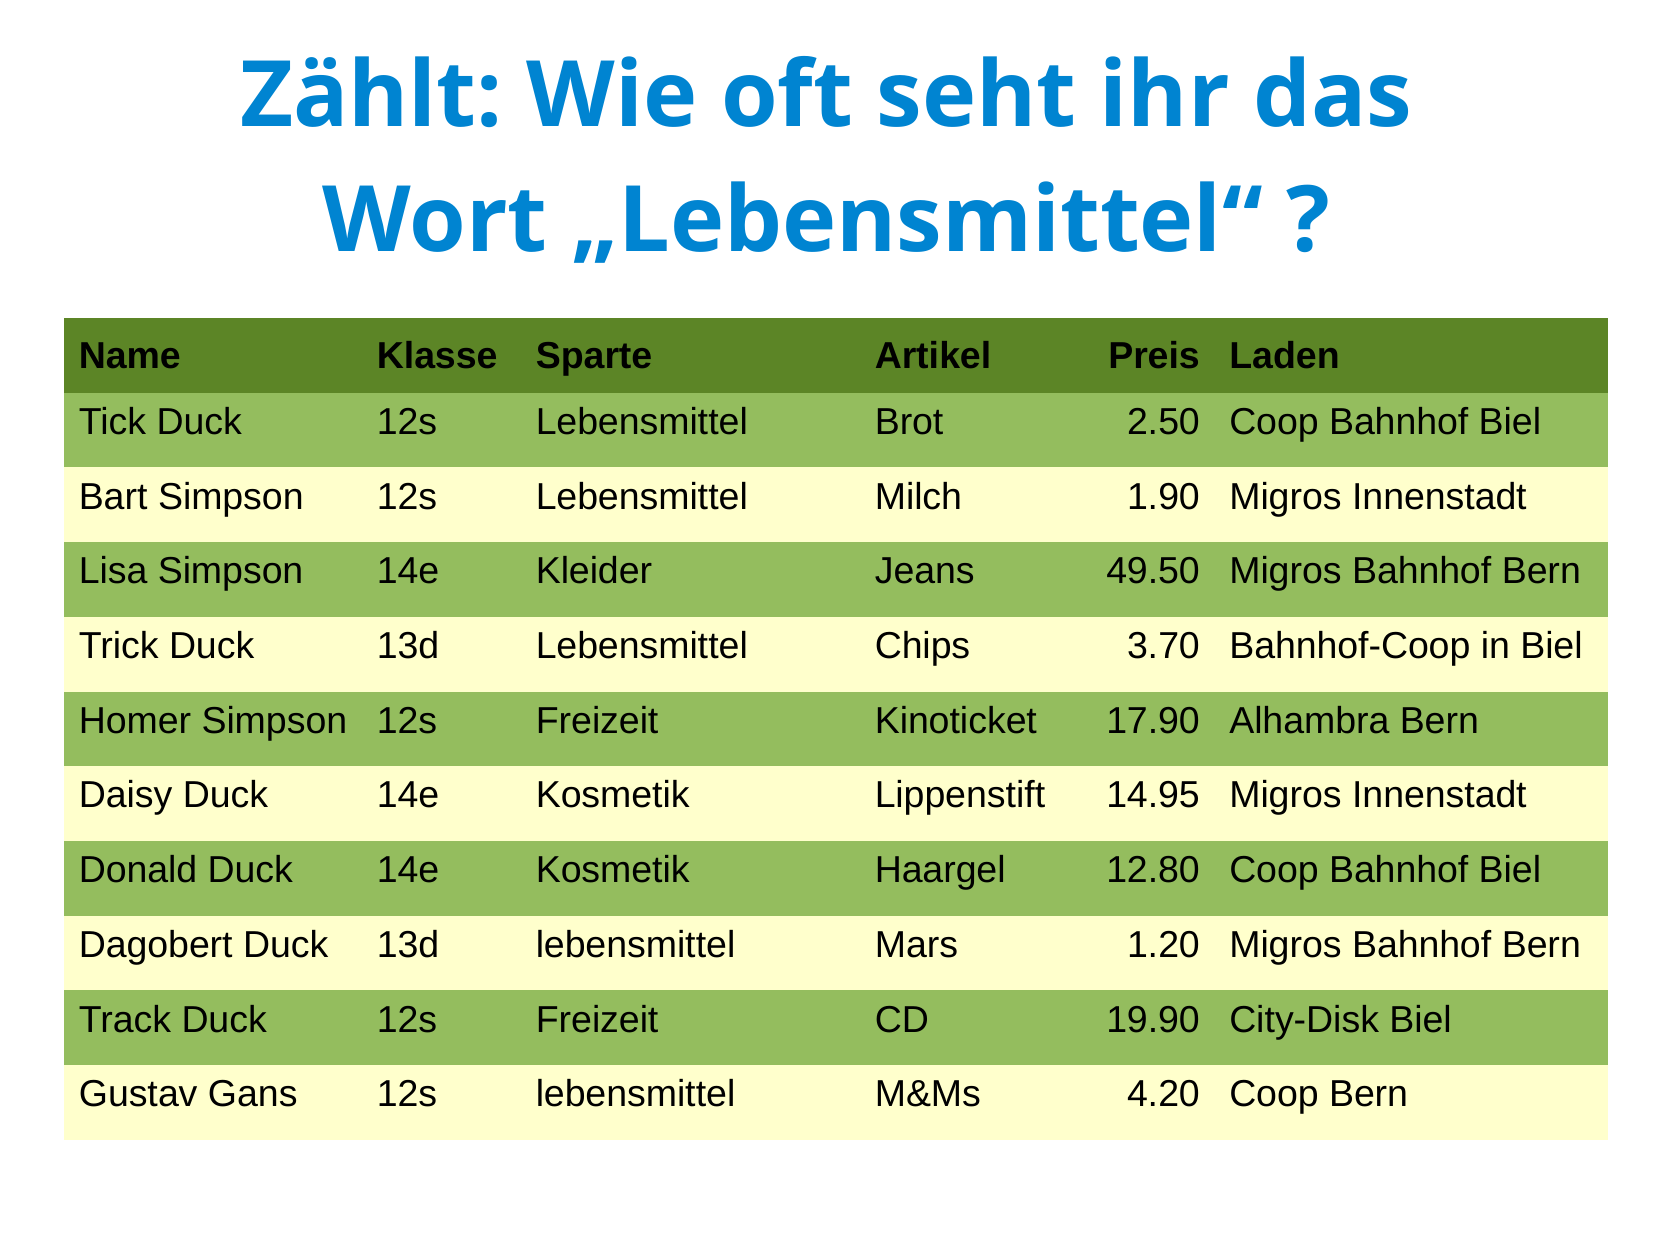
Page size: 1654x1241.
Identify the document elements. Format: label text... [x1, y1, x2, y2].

table_cell 1.90 [1088, 467, 1215, 542]
table_cell 12s [362, 467, 521, 542]
table_cell Kleider [521, 542, 860, 617]
table_cell Lebensmittel [521, 393, 860, 467]
table_cell 12.80 [1088, 841, 1215, 916]
table_header Name [64, 318, 362, 393]
table_cell Migros Bahnhof Bern [1215, 916, 1608, 990]
table_cell Freizeit [521, 692, 860, 766]
table_cell Coop Bern [1215, 1065, 1608, 1140]
table_cell 2.50 [1088, 393, 1215, 467]
table_cell Chips [860, 617, 1088, 692]
table_cell Bart Simpson [64, 467, 362, 542]
table_cell Coop Bahnhof Biel [1215, 393, 1608, 467]
table_cell Haargel [860, 841, 1088, 916]
table_cell Lippenstift [860, 766, 1088, 841]
table_cell Trick Duck [64, 617, 362, 692]
table_cell 12s [362, 692, 521, 766]
table_cell 14e [362, 841, 521, 916]
table_cell Donald Duck [64, 841, 362, 916]
table_cell Dagobert Duck [64, 916, 362, 990]
table_cell CD [860, 990, 1088, 1065]
table_header Artikel [860, 318, 1088, 393]
table_cell Tick Duck [64, 393, 362, 467]
table_cell Migros Bahnhof Bern [1215, 542, 1608, 617]
table_cell Brot [860, 393, 1088, 467]
table_cell Milch [860, 467, 1088, 542]
table_cell 17.90 [1088, 692, 1215, 766]
table_cell Daisy Duck [64, 766, 362, 841]
table_cell M&Ms [860, 1065, 1088, 1140]
table_cell Lebensmittel [521, 467, 860, 542]
title Zählt: Wie oft seht ihr das Wort „Lebensmittel“ ? [82, 45, 1571, 261]
table_cell Kinoticket [860, 692, 1088, 766]
table_cell Kosmetik [521, 841, 860, 916]
table_cell Homer Simpson [64, 692, 362, 766]
table_cell Kosmetik [521, 766, 860, 841]
table_cell 14.95 [1088, 766, 1215, 841]
table_cell 12s [362, 990, 521, 1065]
table_cell Alhambra Bern [1215, 692, 1608, 766]
table_cell Lebensmittel [521, 617, 860, 692]
table_cell 1.20 [1088, 916, 1215, 990]
table_cell Gustav Gans [64, 1065, 362, 1140]
table_cell Jeans [860, 542, 1088, 617]
table_header Laden [1215, 318, 1608, 393]
table_cell 49.50 [1088, 542, 1215, 617]
table_cell Track Duck [64, 990, 362, 1065]
table_cell 14e [362, 766, 521, 841]
table_header Preis [1088, 318, 1215, 393]
table_header Klasse [362, 318, 521, 393]
table_cell 3.70 [1088, 617, 1215, 692]
table_cell City-Disk Biel [1215, 990, 1608, 1065]
table_cell 13d [362, 617, 521, 692]
table_cell 12s [362, 1065, 521, 1140]
table_cell lebensmittel [521, 1065, 860, 1140]
table_cell 4.20 [1088, 1065, 1215, 1140]
table_cell Coop Bahnhof Biel [1215, 841, 1608, 916]
table_cell lebensmittel [521, 916, 860, 990]
table_cell Migros Innenstadt [1215, 467, 1608, 542]
table_cell Bahnhof-Coop in Biel [1215, 617, 1608, 692]
table_cell 12s [362, 393, 521, 467]
table_cell 19.90 [1088, 990, 1215, 1065]
table_cell 13d [362, 916, 521, 990]
table_cell Migros Innenstadt [1215, 766, 1608, 841]
table_cell Freizeit [521, 990, 860, 1065]
table_cell 14e [362, 542, 521, 617]
table_header Sparte [521, 318, 860, 393]
table_cell Mars [860, 916, 1088, 990]
table_cell Lisa Simpson [64, 542, 362, 617]
